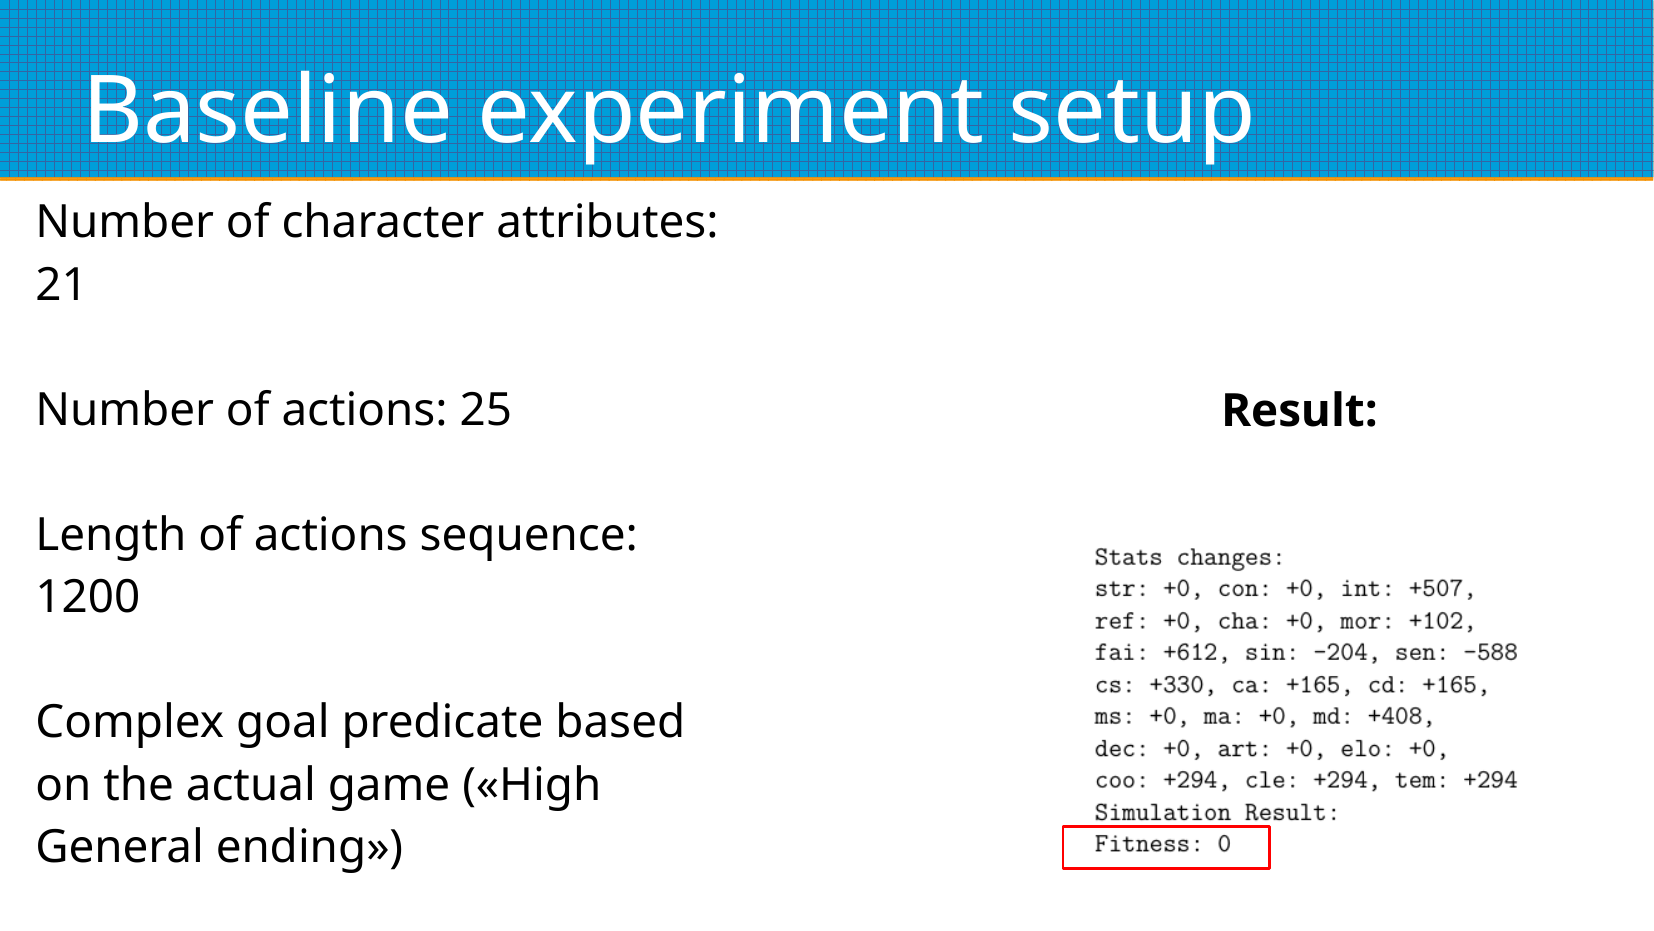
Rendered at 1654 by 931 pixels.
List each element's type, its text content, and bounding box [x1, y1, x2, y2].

text_box Number of character attributes: 21 Number of actions: 25 Length of actions sequence: 1200 Complex goal predicate based on the actual game («High General ending») [29, 267, 739, 798]
text_box Result: [1215, 373, 1370, 443]
picture [1062, 531, 1557, 869]
title Baseline experiment setup [82, 14, 1571, 171]
picture [1064, 828, 1268, 867]
